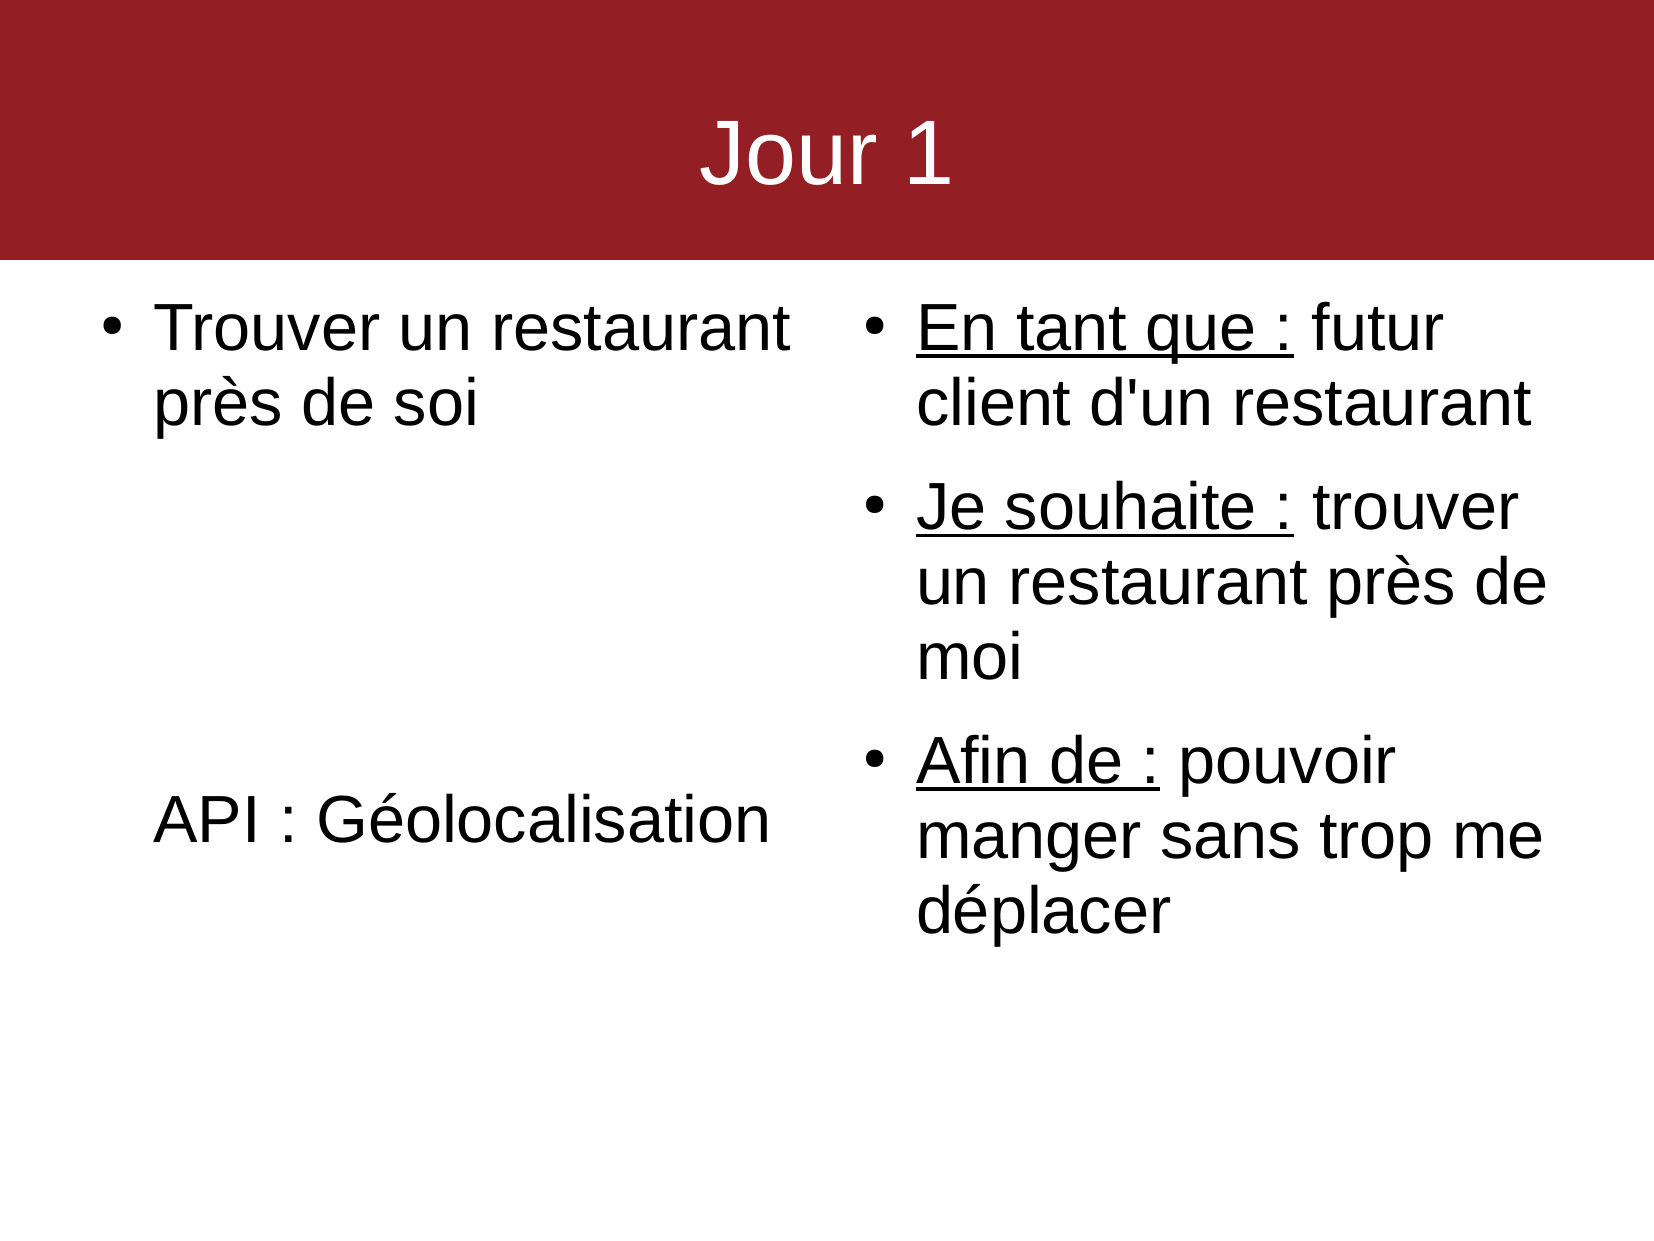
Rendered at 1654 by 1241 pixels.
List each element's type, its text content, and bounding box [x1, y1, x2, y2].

text_box [0, 0, 1654, 260]
list Trouver un restaurant près de soi API : Géolocalisation [82, 290, 809, 1010]
list En tant que : futur client d'un restaurant Je souhaite : trouver un restaurant près de moi Afin de : pouvoir manger sans trop me déplacer [845, 290, 1572, 1010]
title Jour 1 [82, 49, 1571, 257]
